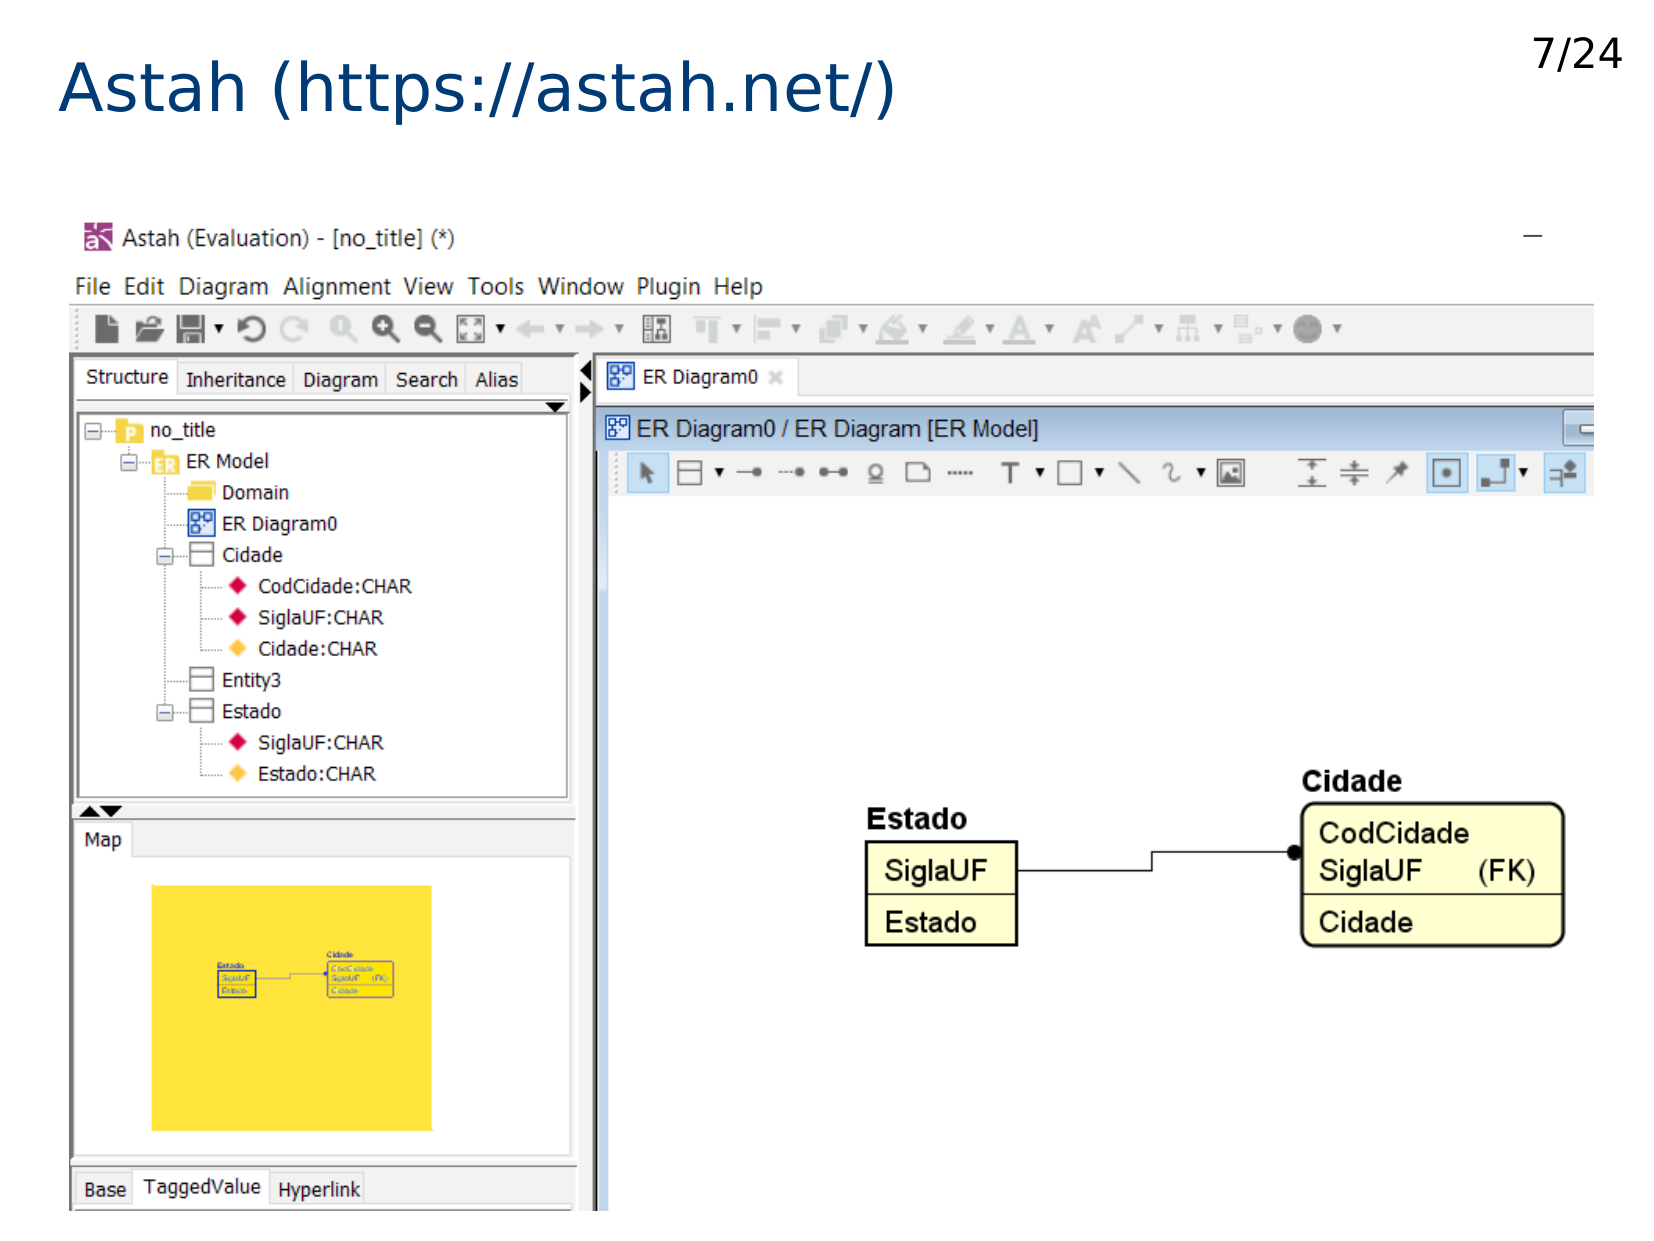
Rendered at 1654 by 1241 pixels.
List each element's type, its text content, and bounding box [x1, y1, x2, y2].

picture [69, 212, 1594, 1211]
title Astah (https://astah.net/) [59, 29, 1506, 148]
